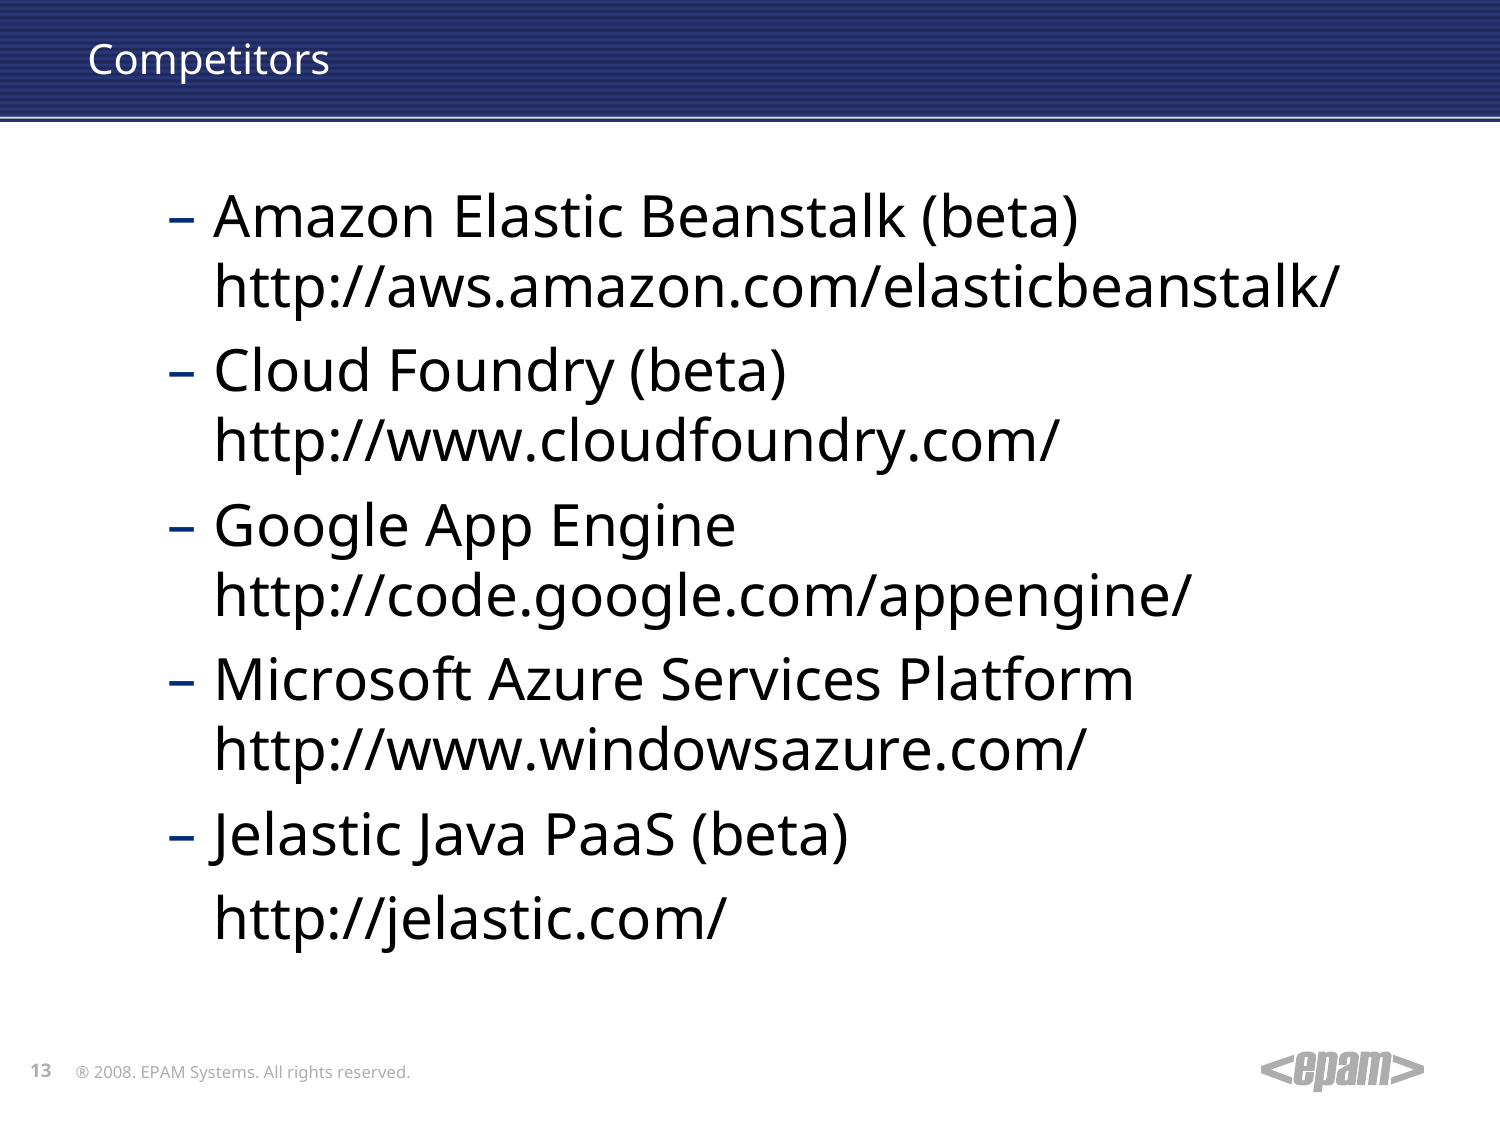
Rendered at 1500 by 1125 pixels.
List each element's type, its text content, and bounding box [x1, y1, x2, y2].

text_box <szám> [12, 1054, 70, 1090]
text_box Amazon Elastic Beanstalk (beta) http://aws.amazon.com/elasticbeanstalk/ Cloud Foundry (beta) http://www.cloudfoundry.com/ Google App Engine http://code.google.com/appengine/ Microsoft Azure Services Platform http://www.windowsazure.com/ Jelastic Java PaaS (beta) http://jelastic.com/ [77, 171, 1426, 1014]
text_box Competitors [72, 25, 1423, 91]
